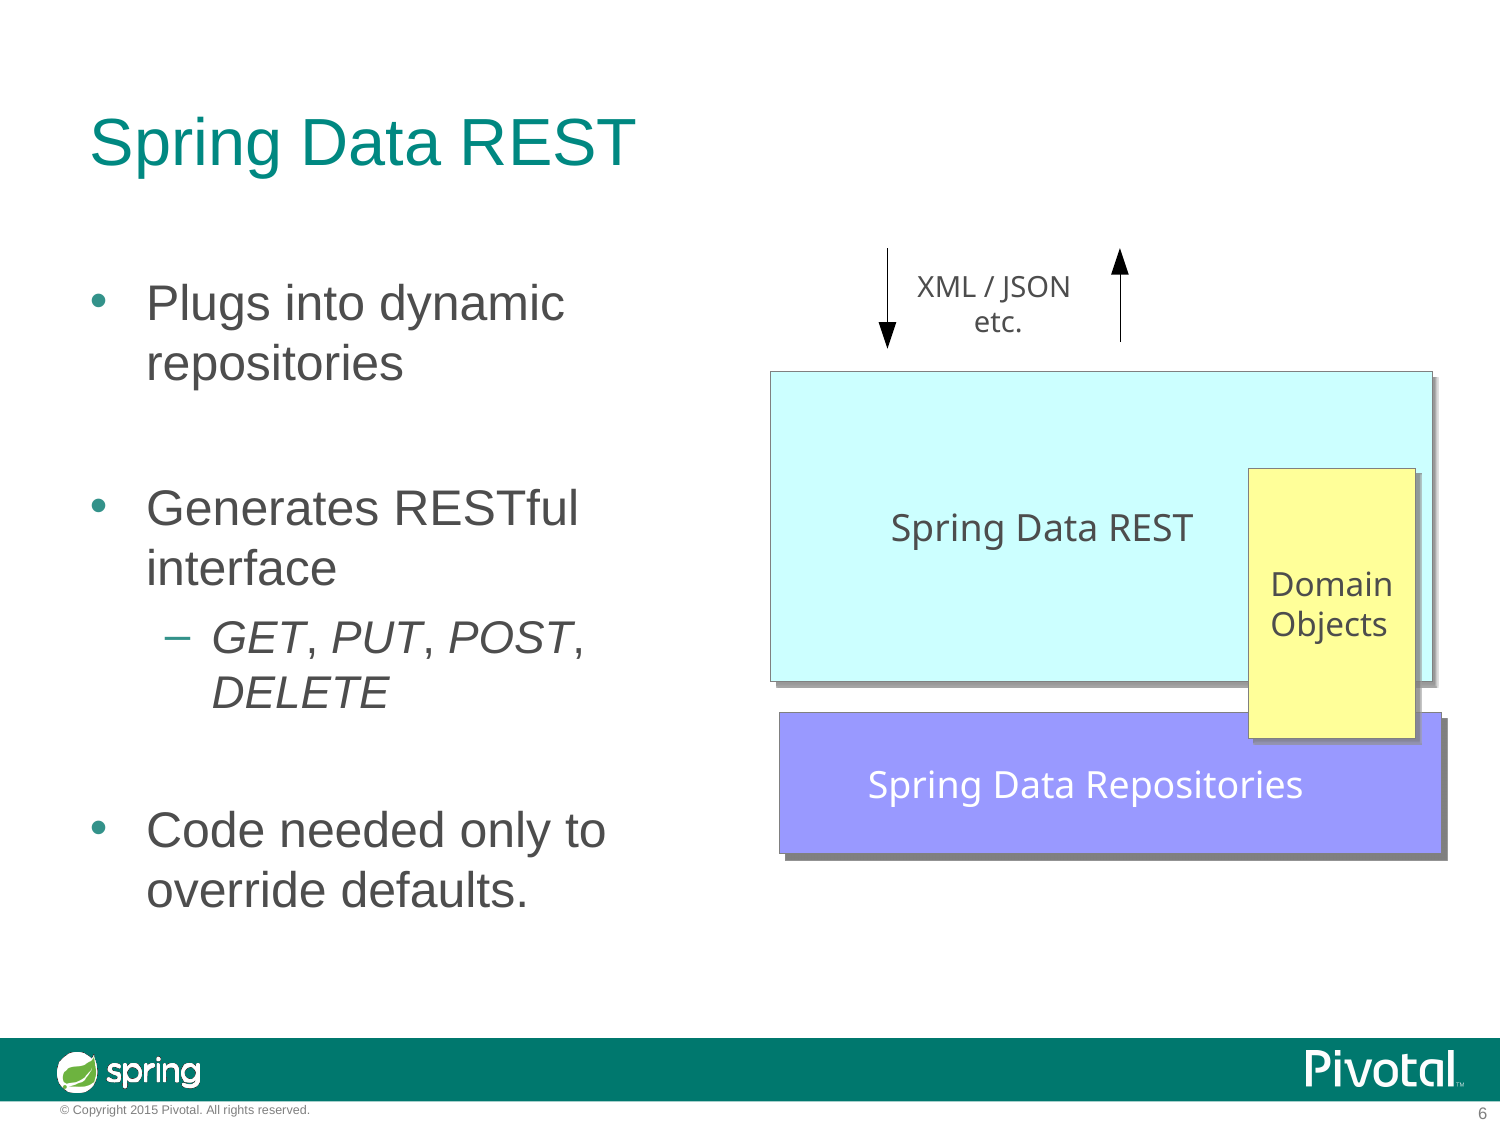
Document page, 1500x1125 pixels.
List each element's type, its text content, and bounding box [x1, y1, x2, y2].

picture [32, 1041, 210, 1103]
title Spring Data REST [75, 45, 1426, 233]
text_box Spring Data Repositories [779, 712, 1442, 854]
text_box Spring Data REST [770, 371, 1433, 682]
picture [1306, 1050, 1464, 1087]
text_box XML / JSON etc. [902, 260, 1116, 347]
list Plugs into dynamic repositories Generates RESTful interface GET, PUT, POST, DELETE Code needed only to override defaults. [75, 262, 734, 931]
text_box Domain Objects [1248, 468, 1416, 739]
